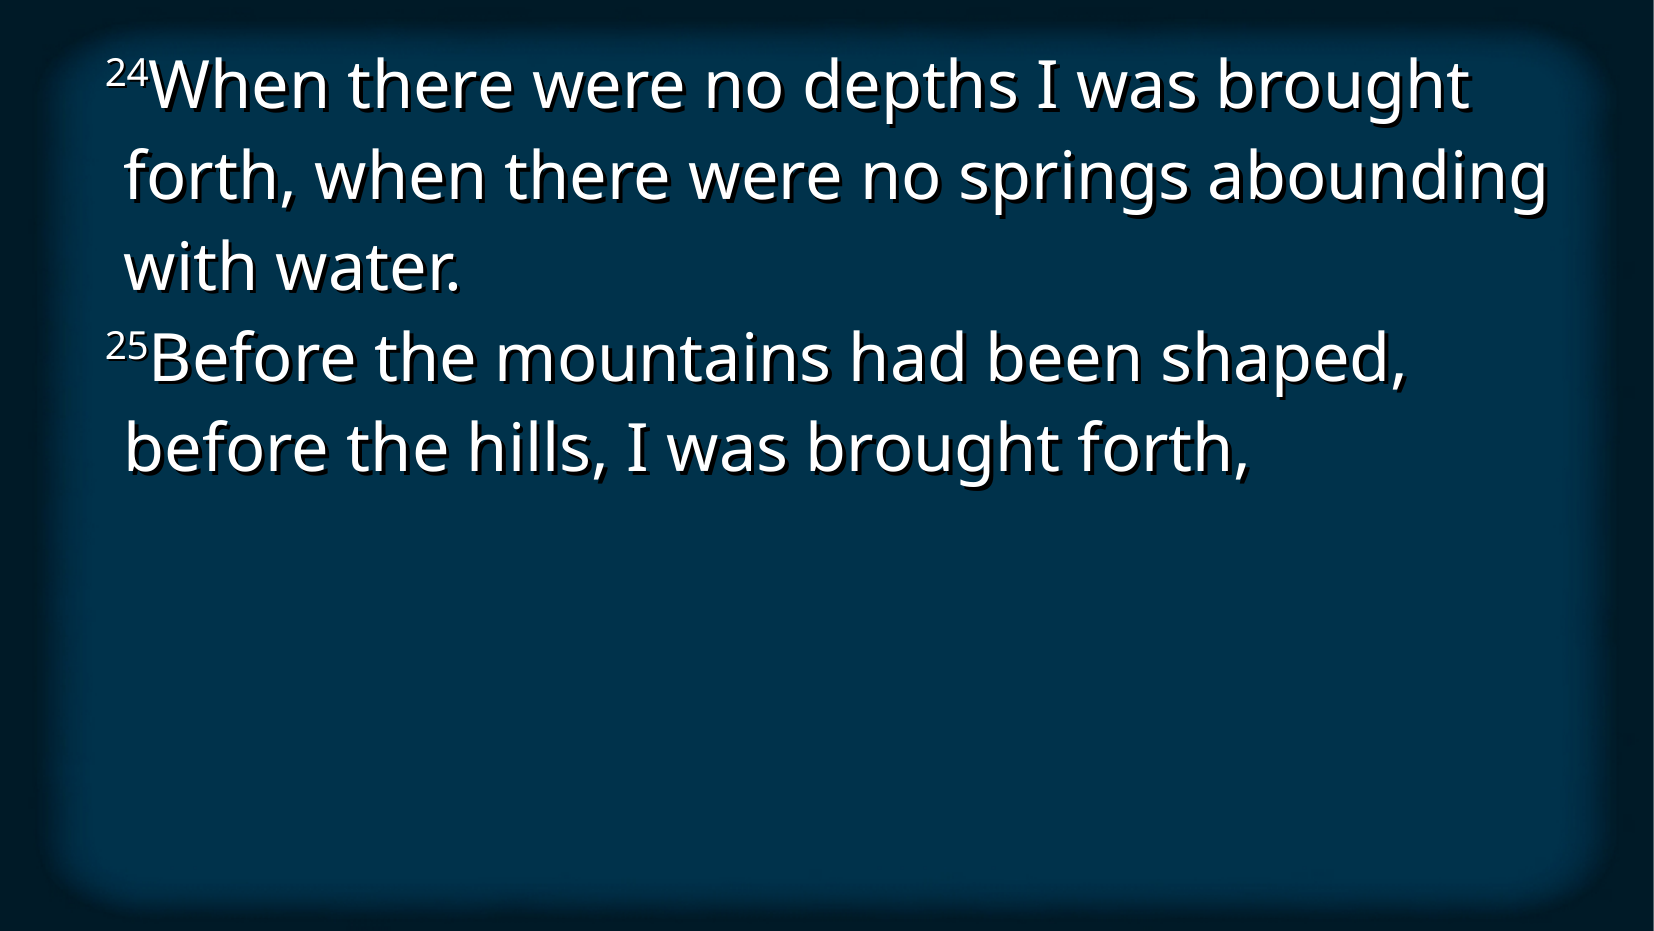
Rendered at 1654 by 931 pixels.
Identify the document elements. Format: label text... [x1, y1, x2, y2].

picture [0, 0, 1654, 931]
text_box 24When there were no depths I was brought forth, when there were no springs abounding with water. 25Before the mountains had been shaped, before the hills, I was brought forth, [90, 30, 1576, 489]
